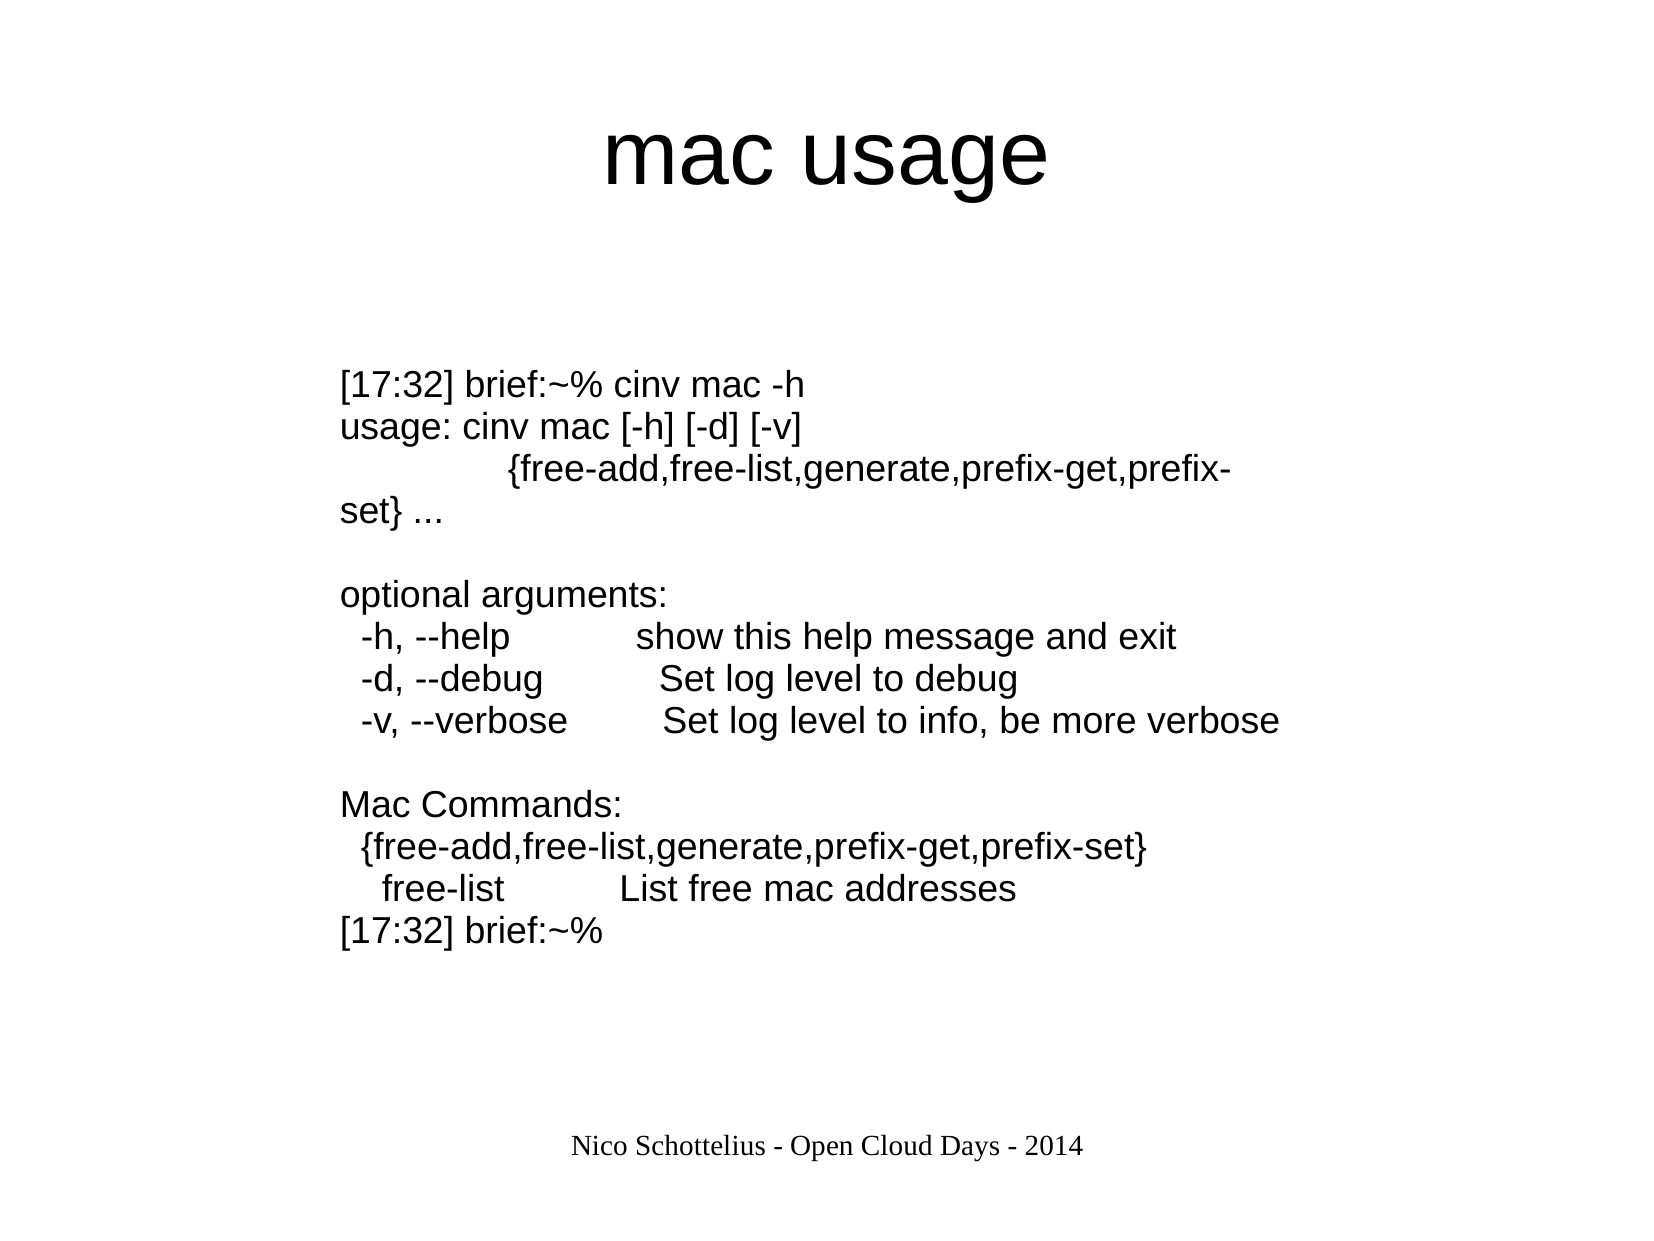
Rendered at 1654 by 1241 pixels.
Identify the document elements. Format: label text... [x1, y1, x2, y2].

title mac usage [82, 49, 1571, 257]
text_box [17:32] brief:~% cinv mac -h usage: cinv mac [-h] [-d] [-v] {free-add,free-list,generate,prefix-get,prefix-set} ... optional arguments: -h, --help show this help message and exit -d, --debug Set log level to debug -v, --verbose Set log level to info, be more verbose Mac Commands: {free-add,free-list,generate,prefix-get,prefix-set} free-list List free mac addresses [17:32] brief:~% [325, 356, 1350, 1187]
